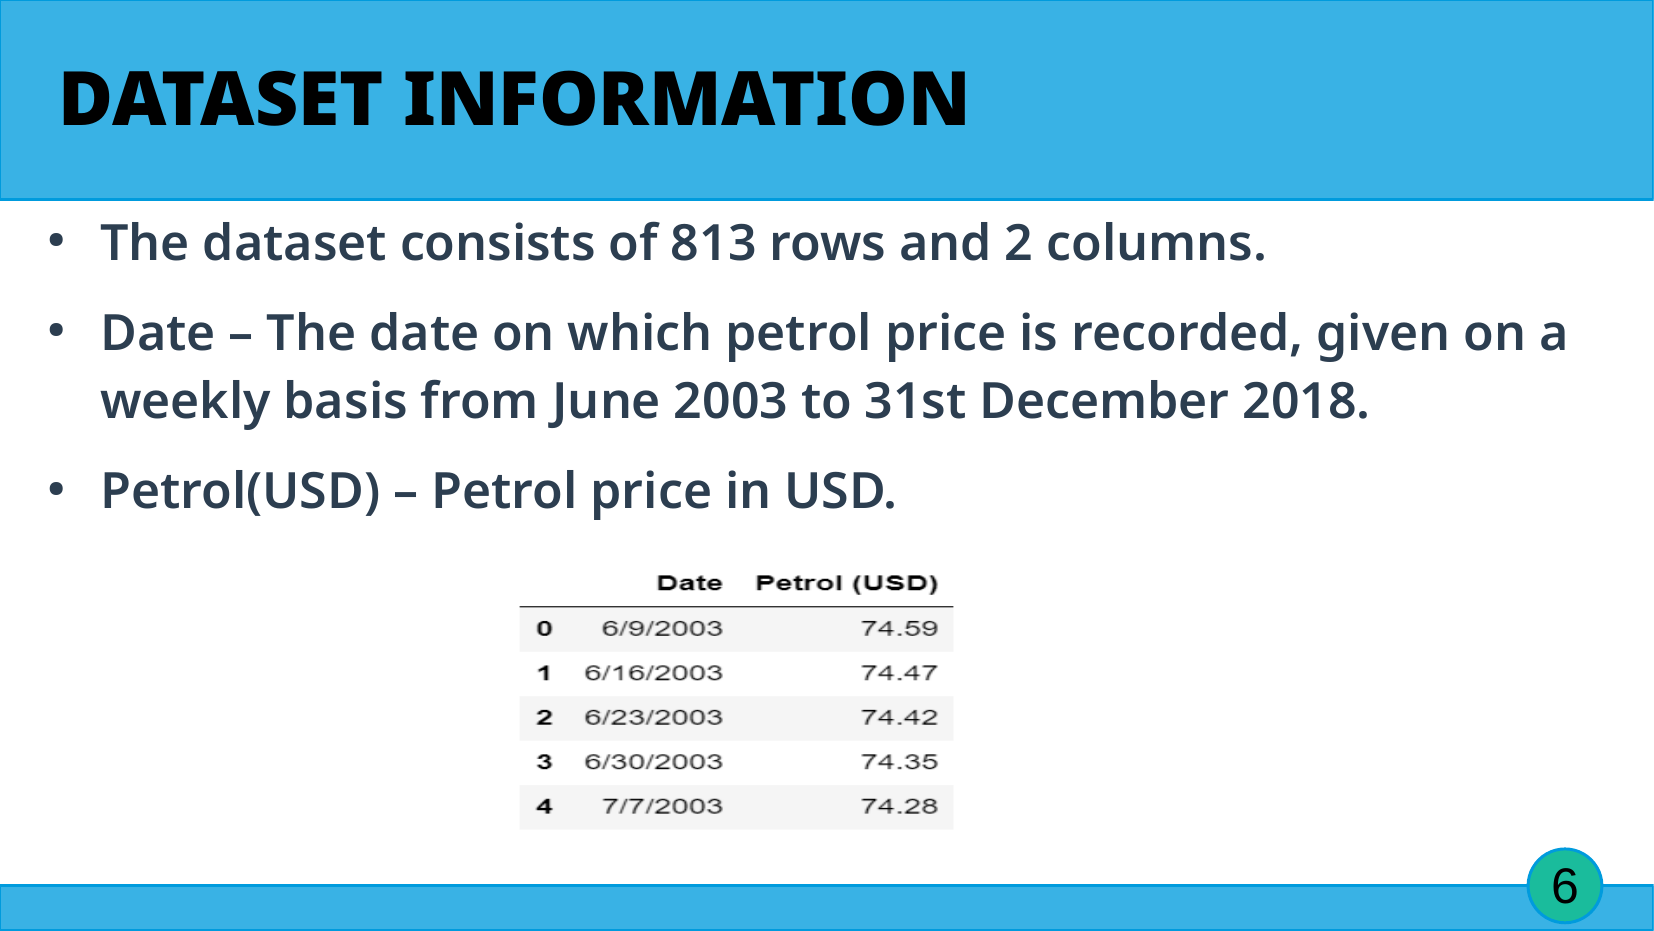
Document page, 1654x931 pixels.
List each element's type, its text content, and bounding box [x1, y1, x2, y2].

picture [501, 531, 1004, 857]
list The dataset consists of 813 rows and 2 columns. Date – The date on which petrol price is recorded, given on a weekly basis from June 2003 to 31st December 2018. Petrol(USD) – Petrol price in USD. [29, 206, 1625, 857]
title DATASET INFORMATION [59, 37, 1595, 155]
